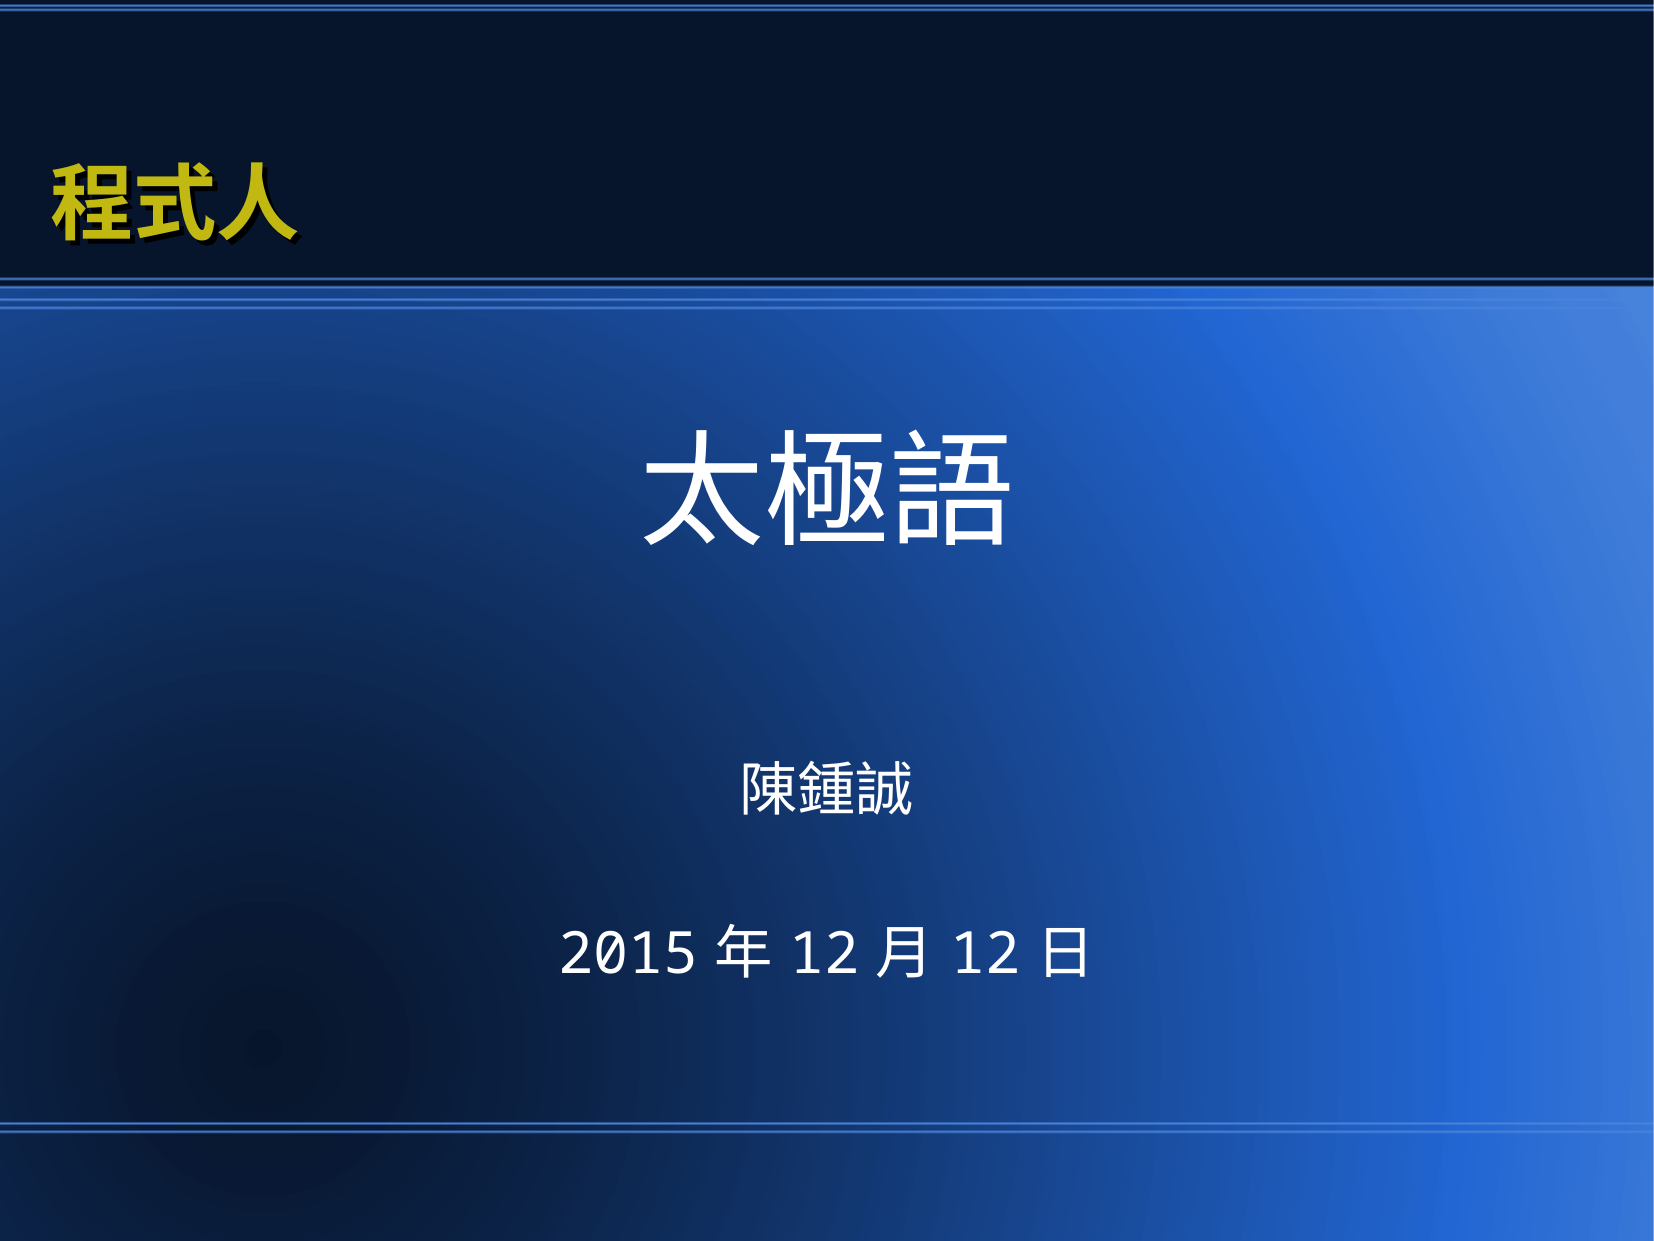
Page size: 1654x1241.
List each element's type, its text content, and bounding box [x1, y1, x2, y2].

subtitle 太極語 陳鍾誠 2015年12月12日 [82, 307, 1571, 1075]
text_box 程式人 [35, 129, 378, 325]
picture [0, 0, 1654, 1241]
